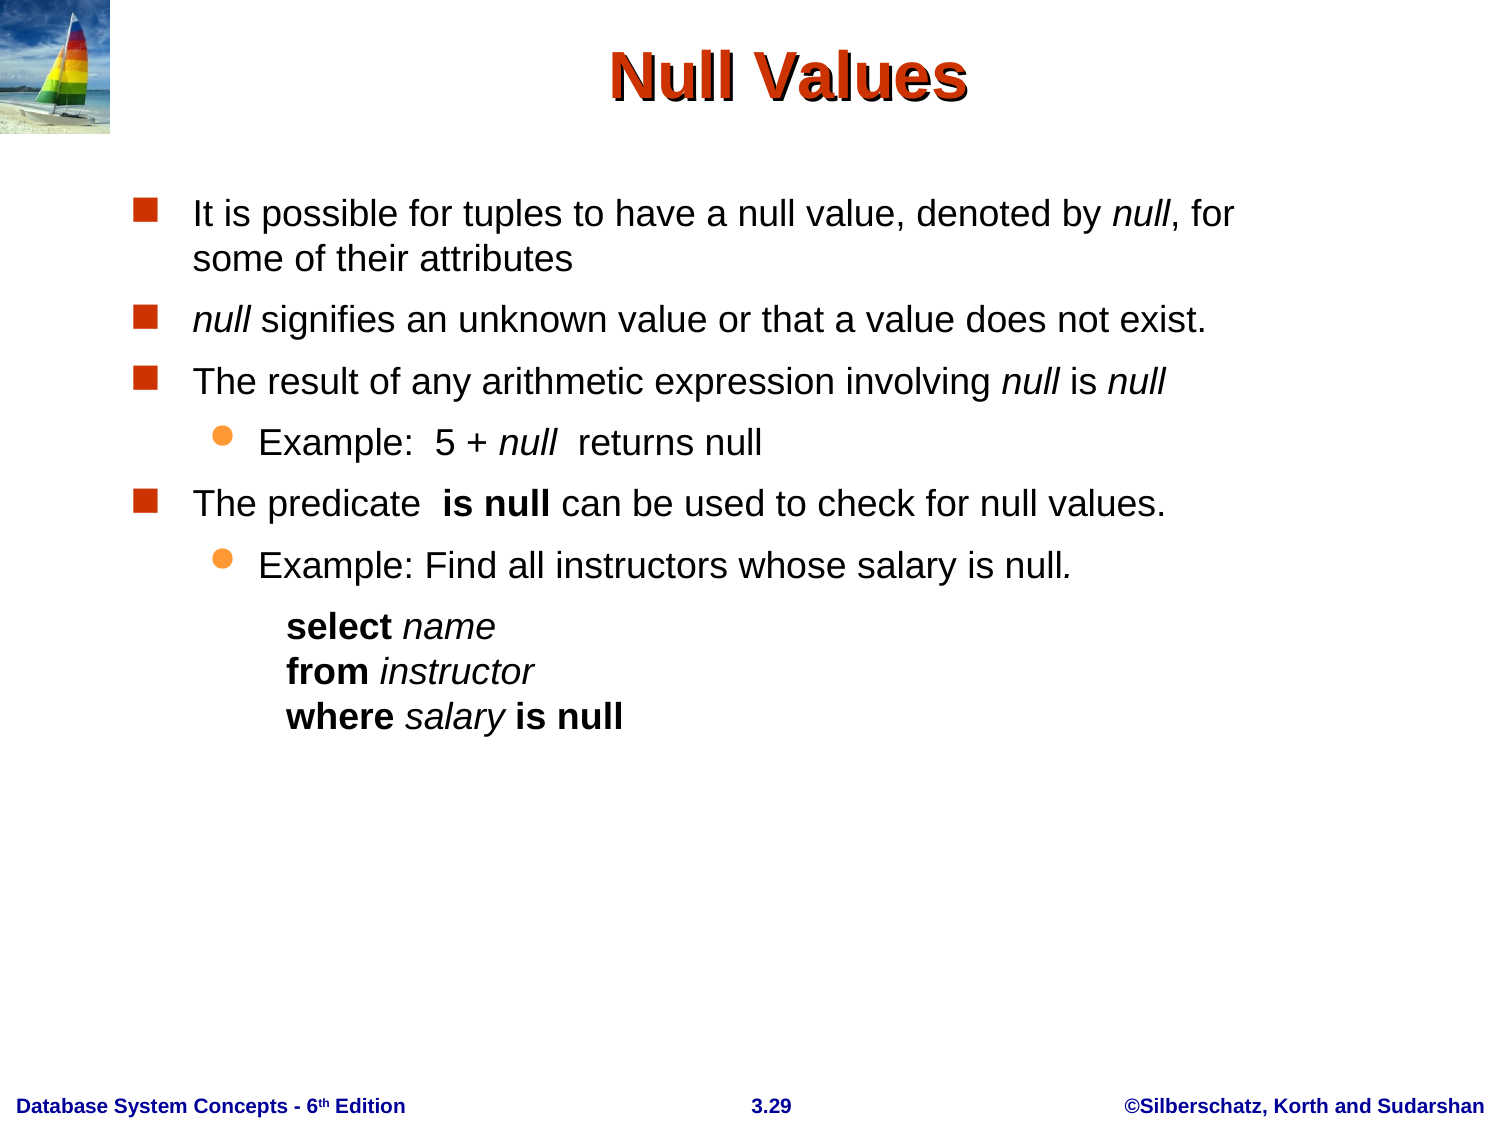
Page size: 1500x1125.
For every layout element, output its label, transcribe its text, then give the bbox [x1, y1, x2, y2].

list It is possible for tuples to have a null value, denoted by null, for some of their attributes null signifies an unknown value or that a value does not exist. The result of any arithmetic expression involving null is null Example: 5 + null returns null The predicate is null can be used to check for null values. Example: Find all instructors whose salary is null. select name from instructor where salary is null [121, 181, 1291, 1028]
title Null Values [125, 19, 1451, 120]
picture [0, 0, 110, 134]
